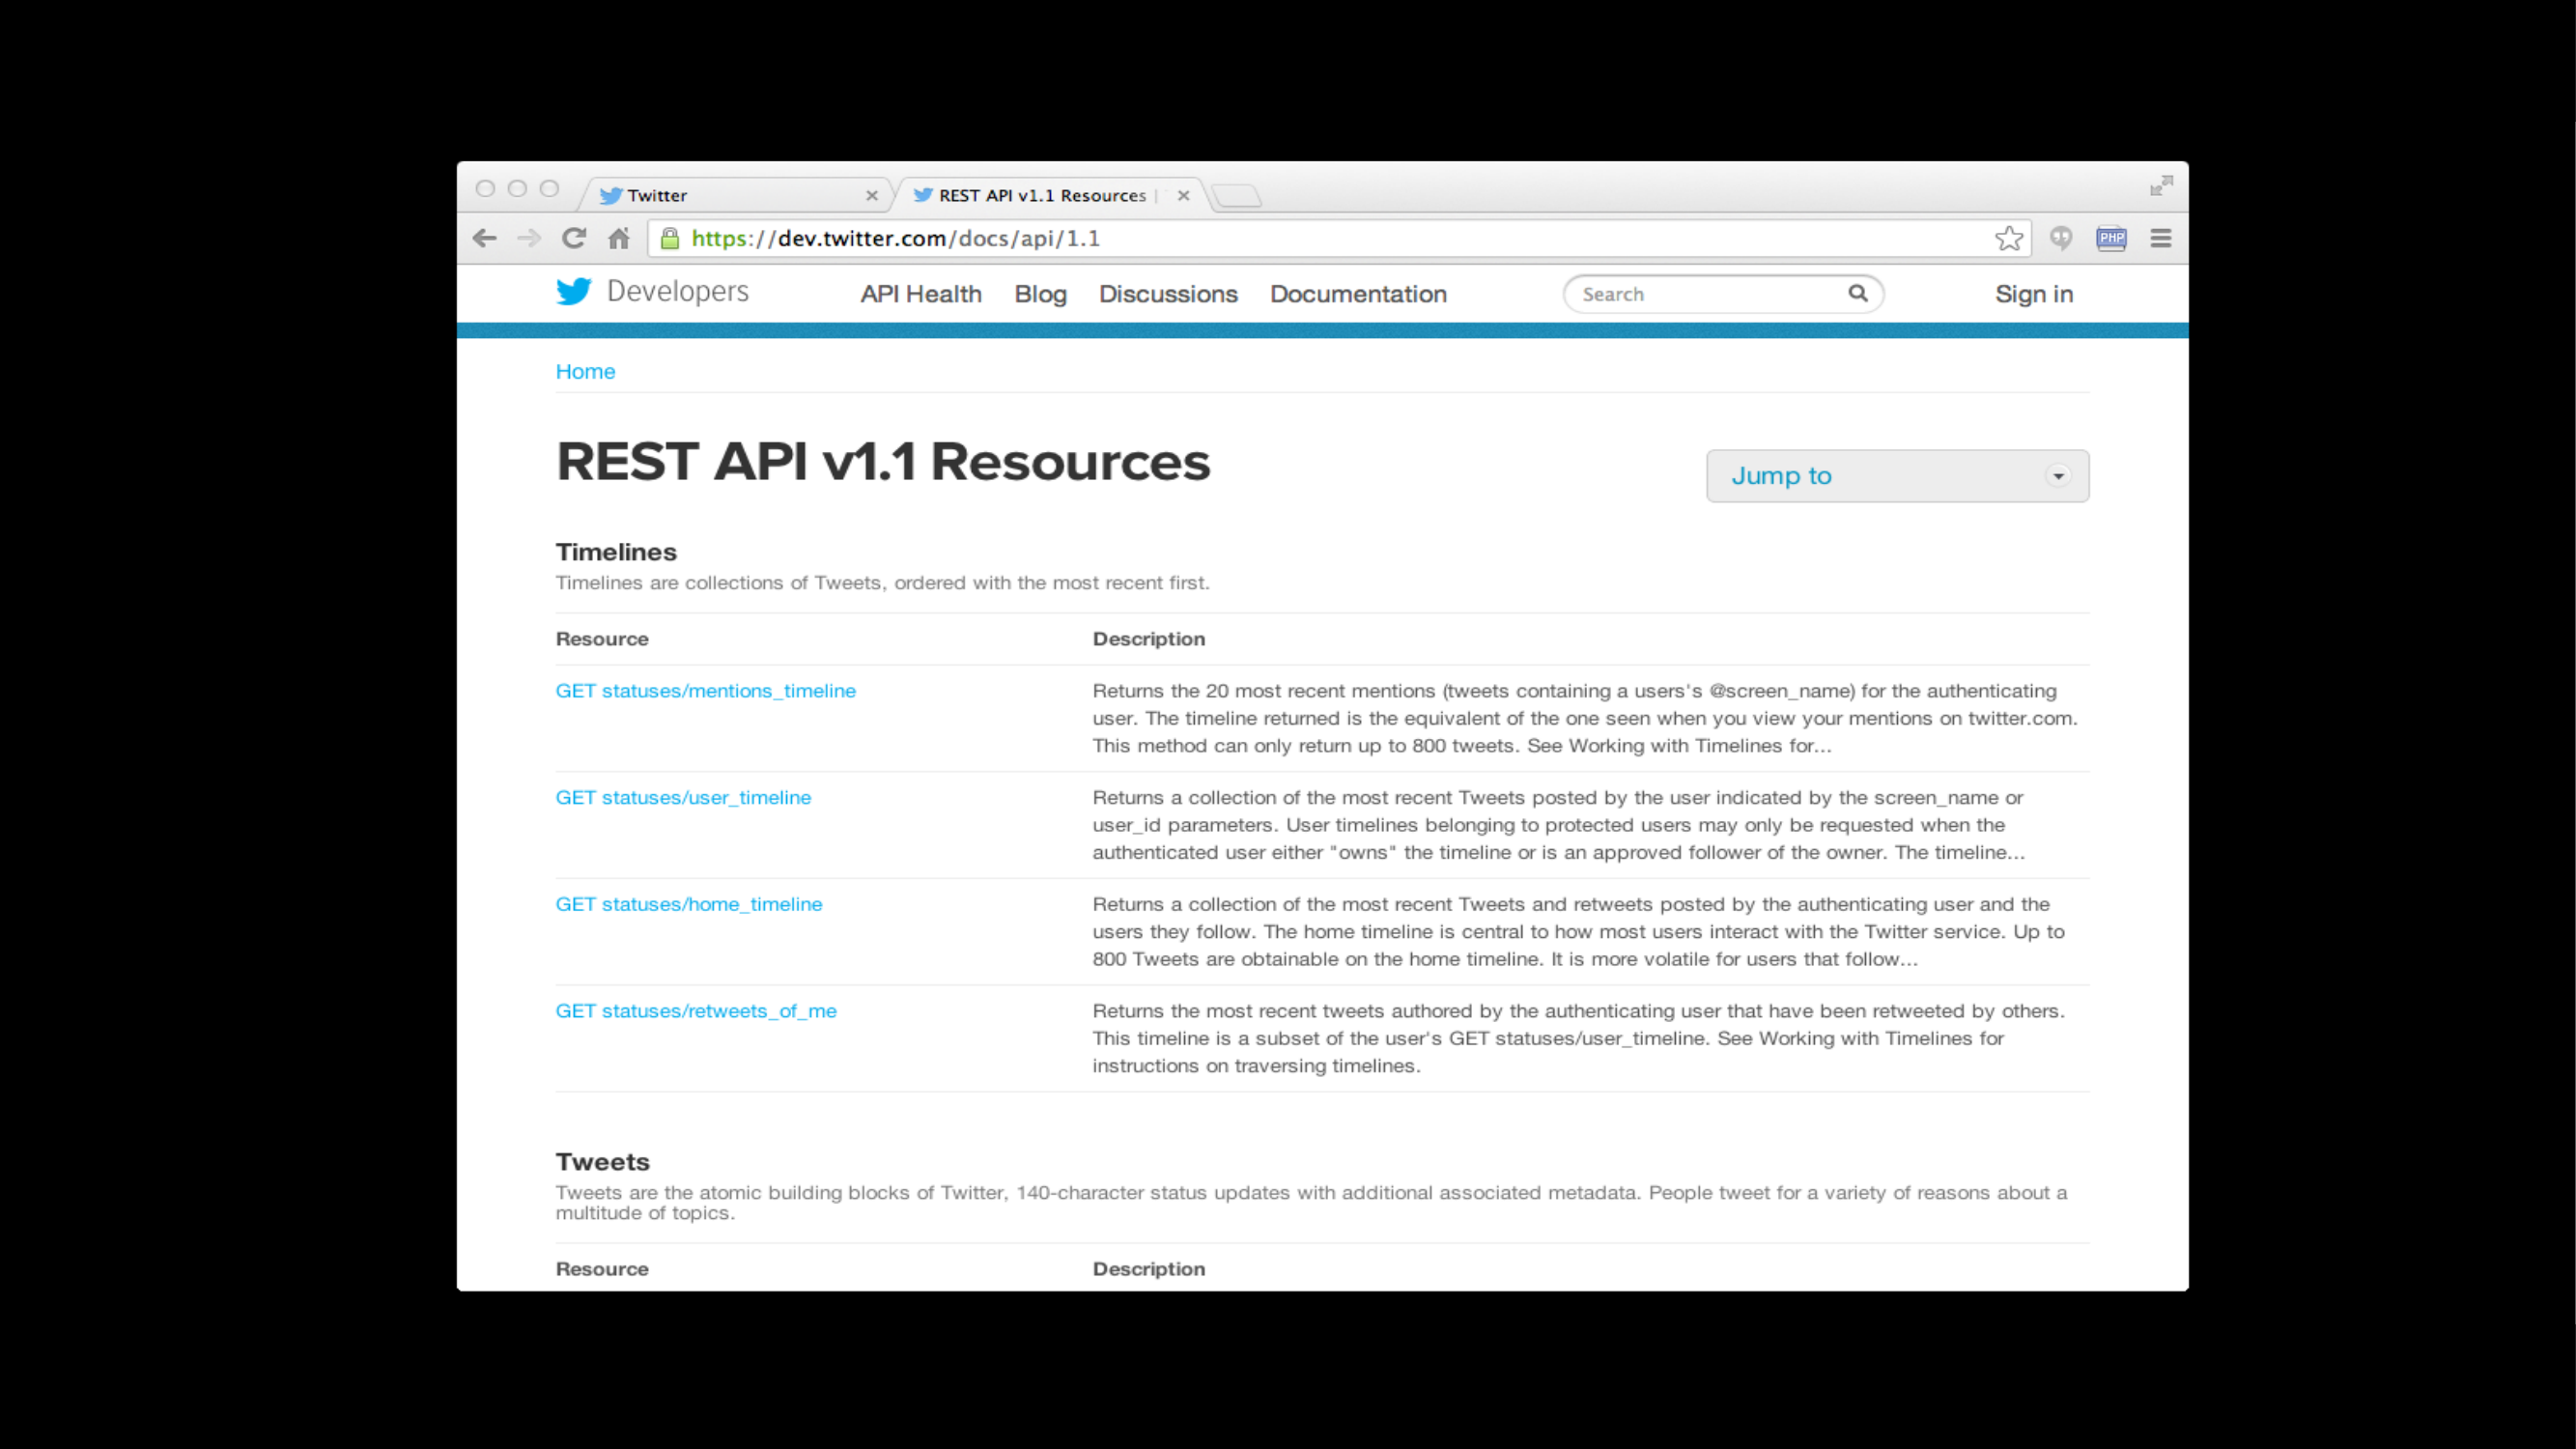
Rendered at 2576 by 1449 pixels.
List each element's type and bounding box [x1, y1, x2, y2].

picture [435, 147, 2212, 1321]
